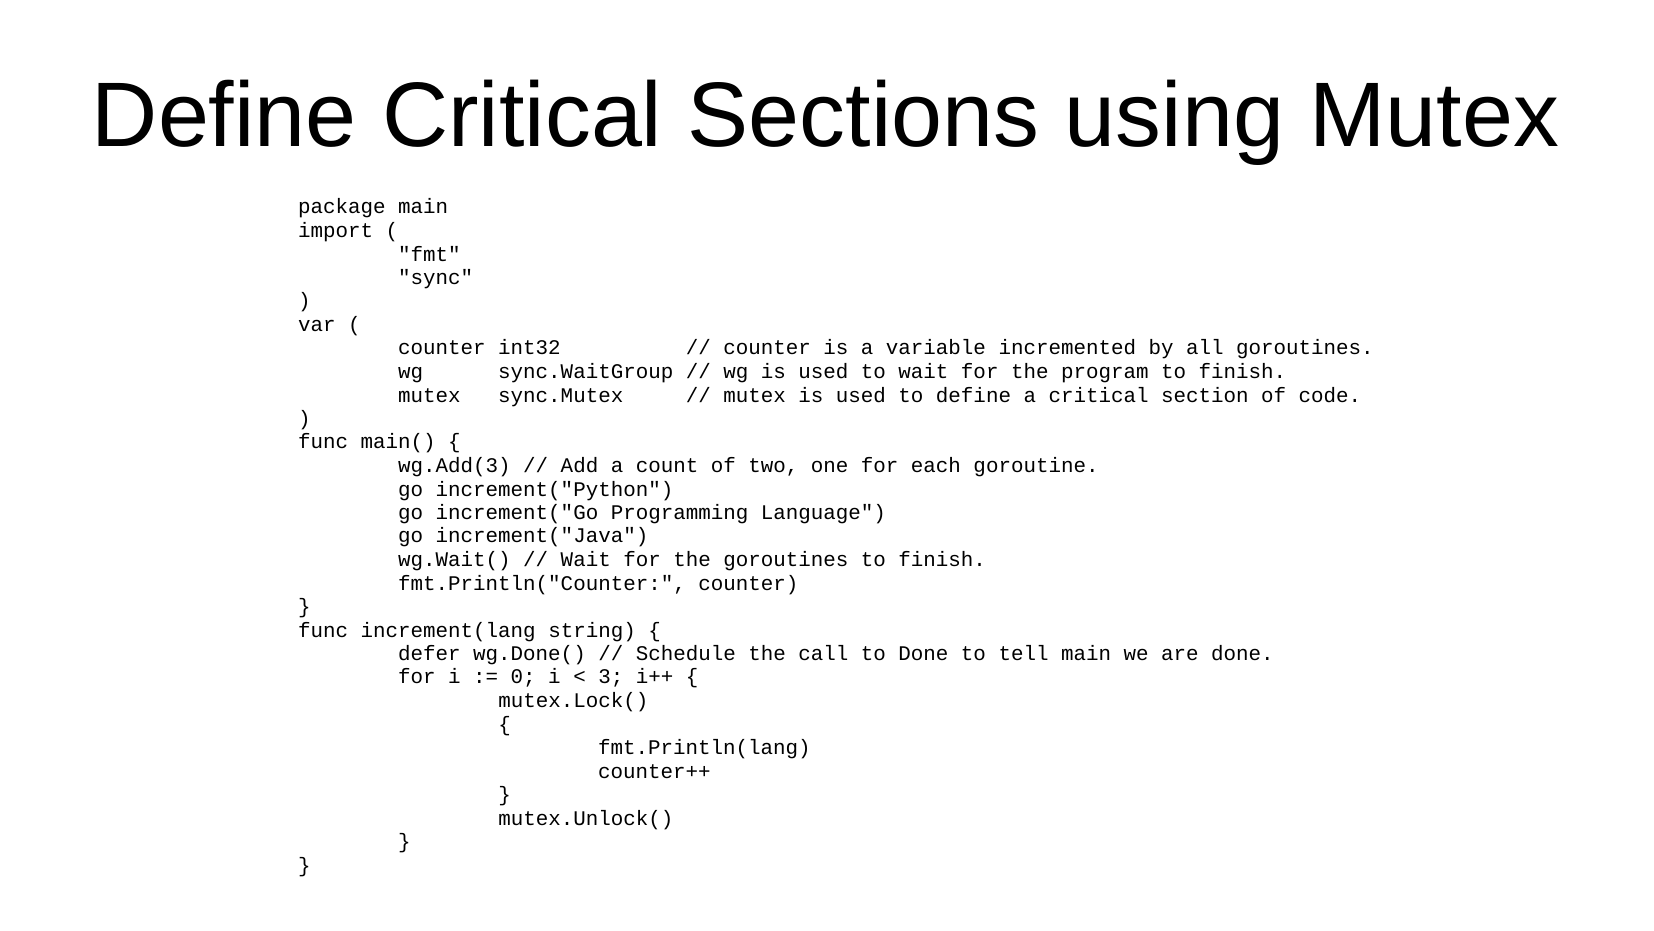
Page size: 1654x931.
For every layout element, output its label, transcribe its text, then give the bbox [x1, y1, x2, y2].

title Define Critical Sections using Mutex [82, 37, 1571, 193]
text_box package main import ( "fmt" "sync" ) var ( counter int32 // counter is a variable incremented by all goroutines. wg sync.WaitGroup // wg is used to wait for the program to finish. mutex sync.Mutex // mutex is used to define a critical section of code. ) func main() { wg.Add(3) // Add a count of two, one for each goroutine. go increment("Python") go increment("Go Programming Language") go increment("Java") wg.Wait() // Wait for the goroutines to finish. fmt.Println("Counter:", counter) } func increment(lang string) { defer wg.Done() // Schedule the call to Done to tell main we are done. for i := 0; i < 3; i++ { mutex.Lock() { fmt.Println(lang) counter++ } mutex.Unlock() } } [283, 189, 1389, 886]
